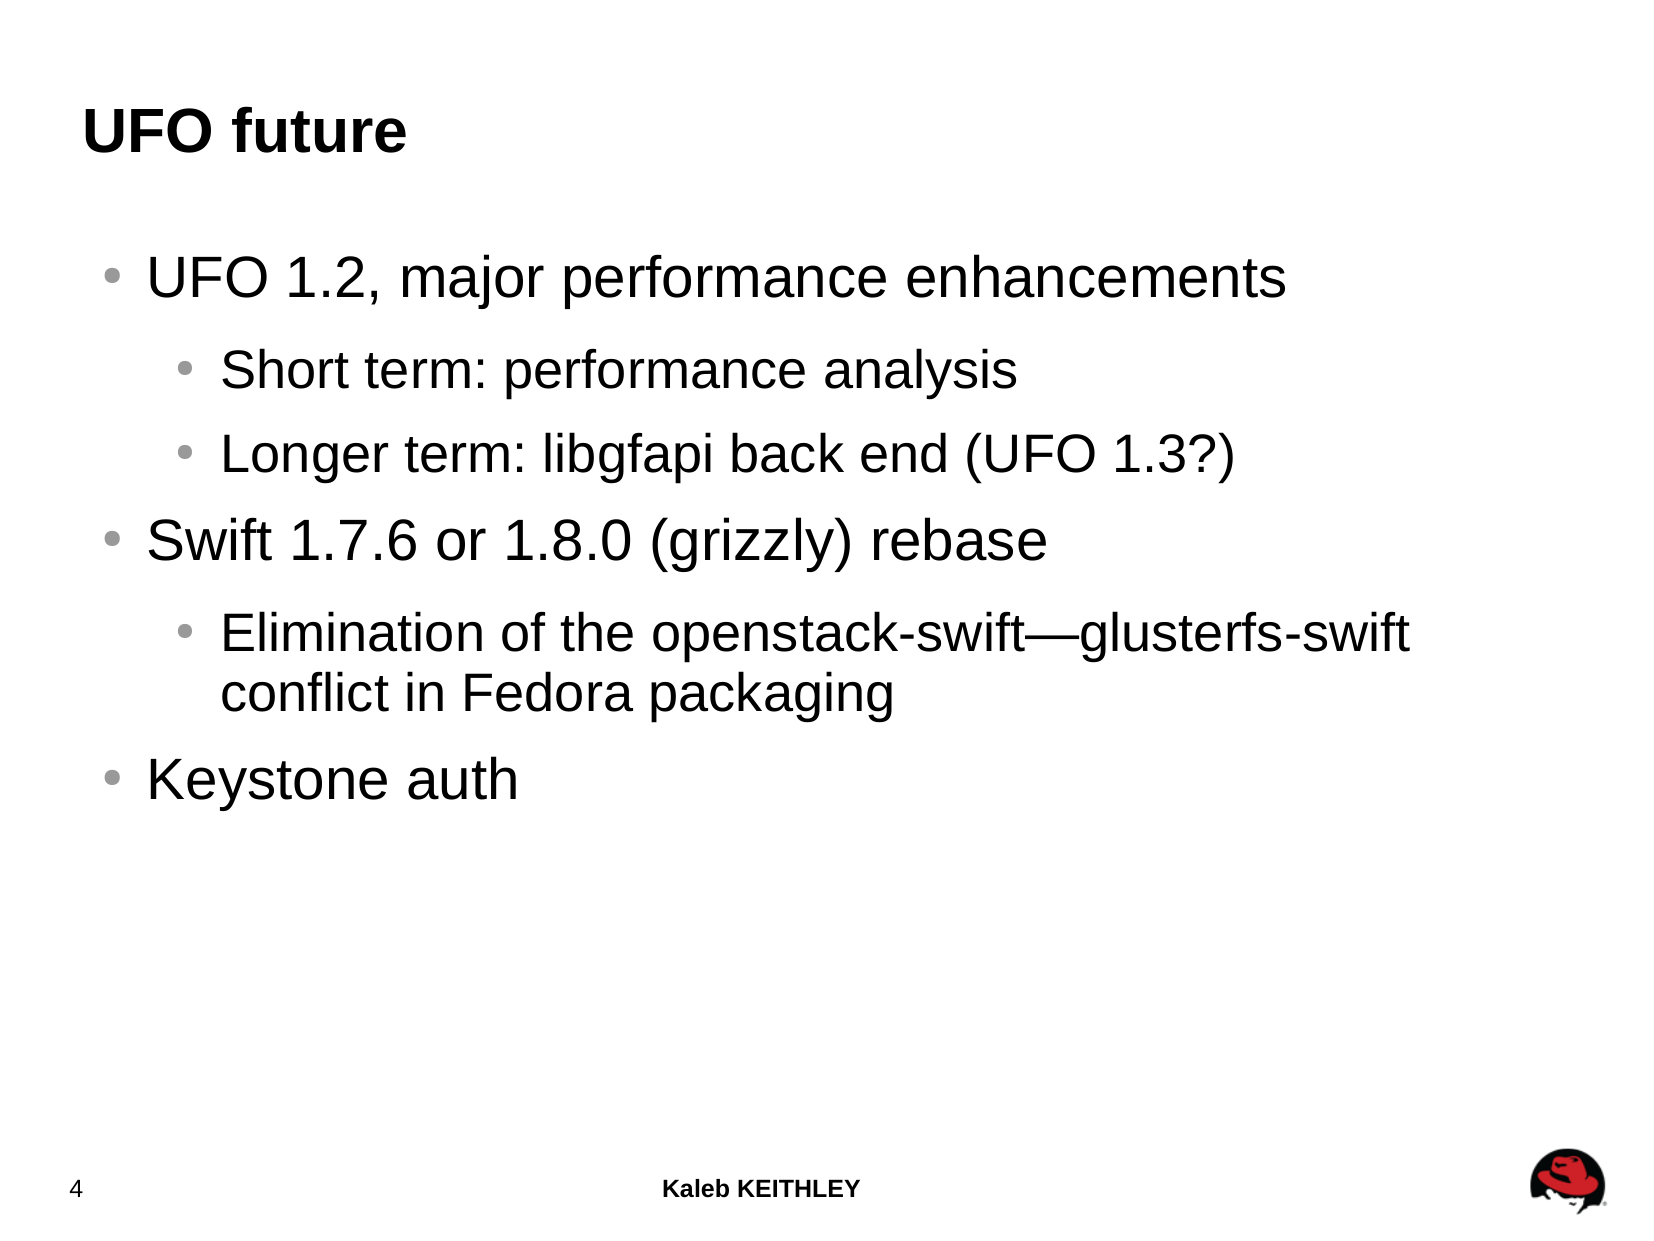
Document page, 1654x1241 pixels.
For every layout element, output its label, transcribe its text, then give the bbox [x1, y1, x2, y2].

picture [1529, 1146, 1613, 1224]
list UFO 1.2, major performance enhancements Short term: performance analysis Longer term: libgfapi back end (UFO 1.3?) Swift 1.7.6 or 1.8.0 (grizzly) rebase Elimination of the openstack-swift—glusterfs-swift conflict in Fedora packaging Keystone auth [86, 244, 1576, 1039]
title UFO future [82, 37, 1571, 226]
